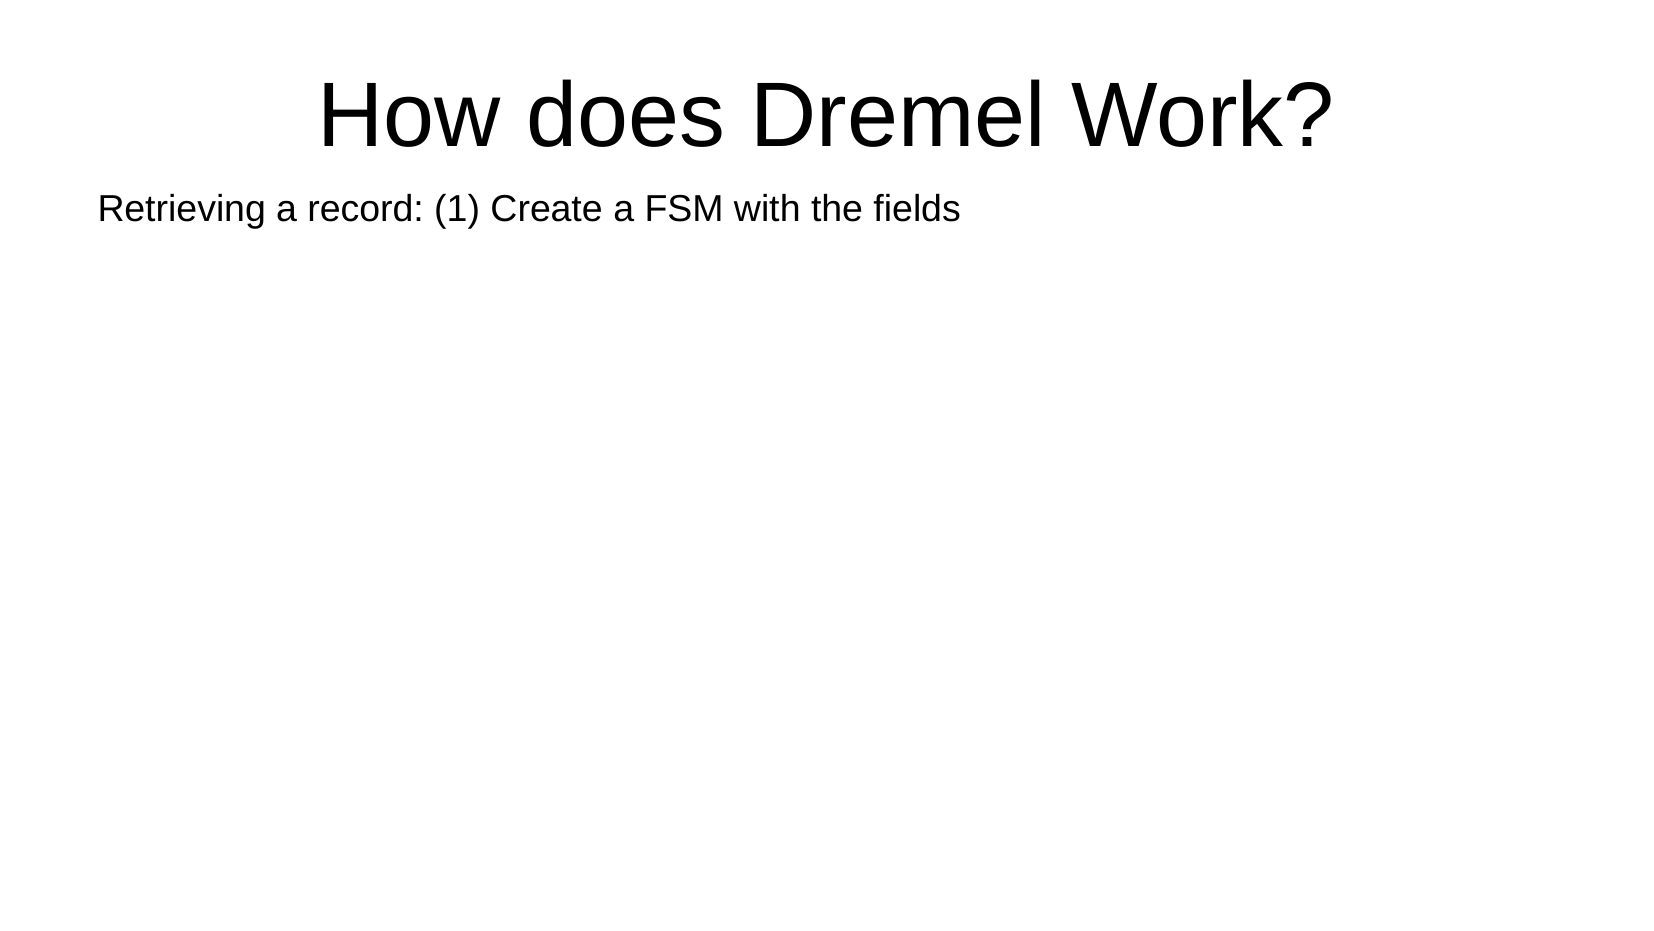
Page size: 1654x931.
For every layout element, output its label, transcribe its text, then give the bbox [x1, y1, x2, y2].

text_box Retrieving a record: (1) Create a FSM with the fields [82, 180, 977, 237]
title How does Dremel Work? [82, 37, 1571, 193]
